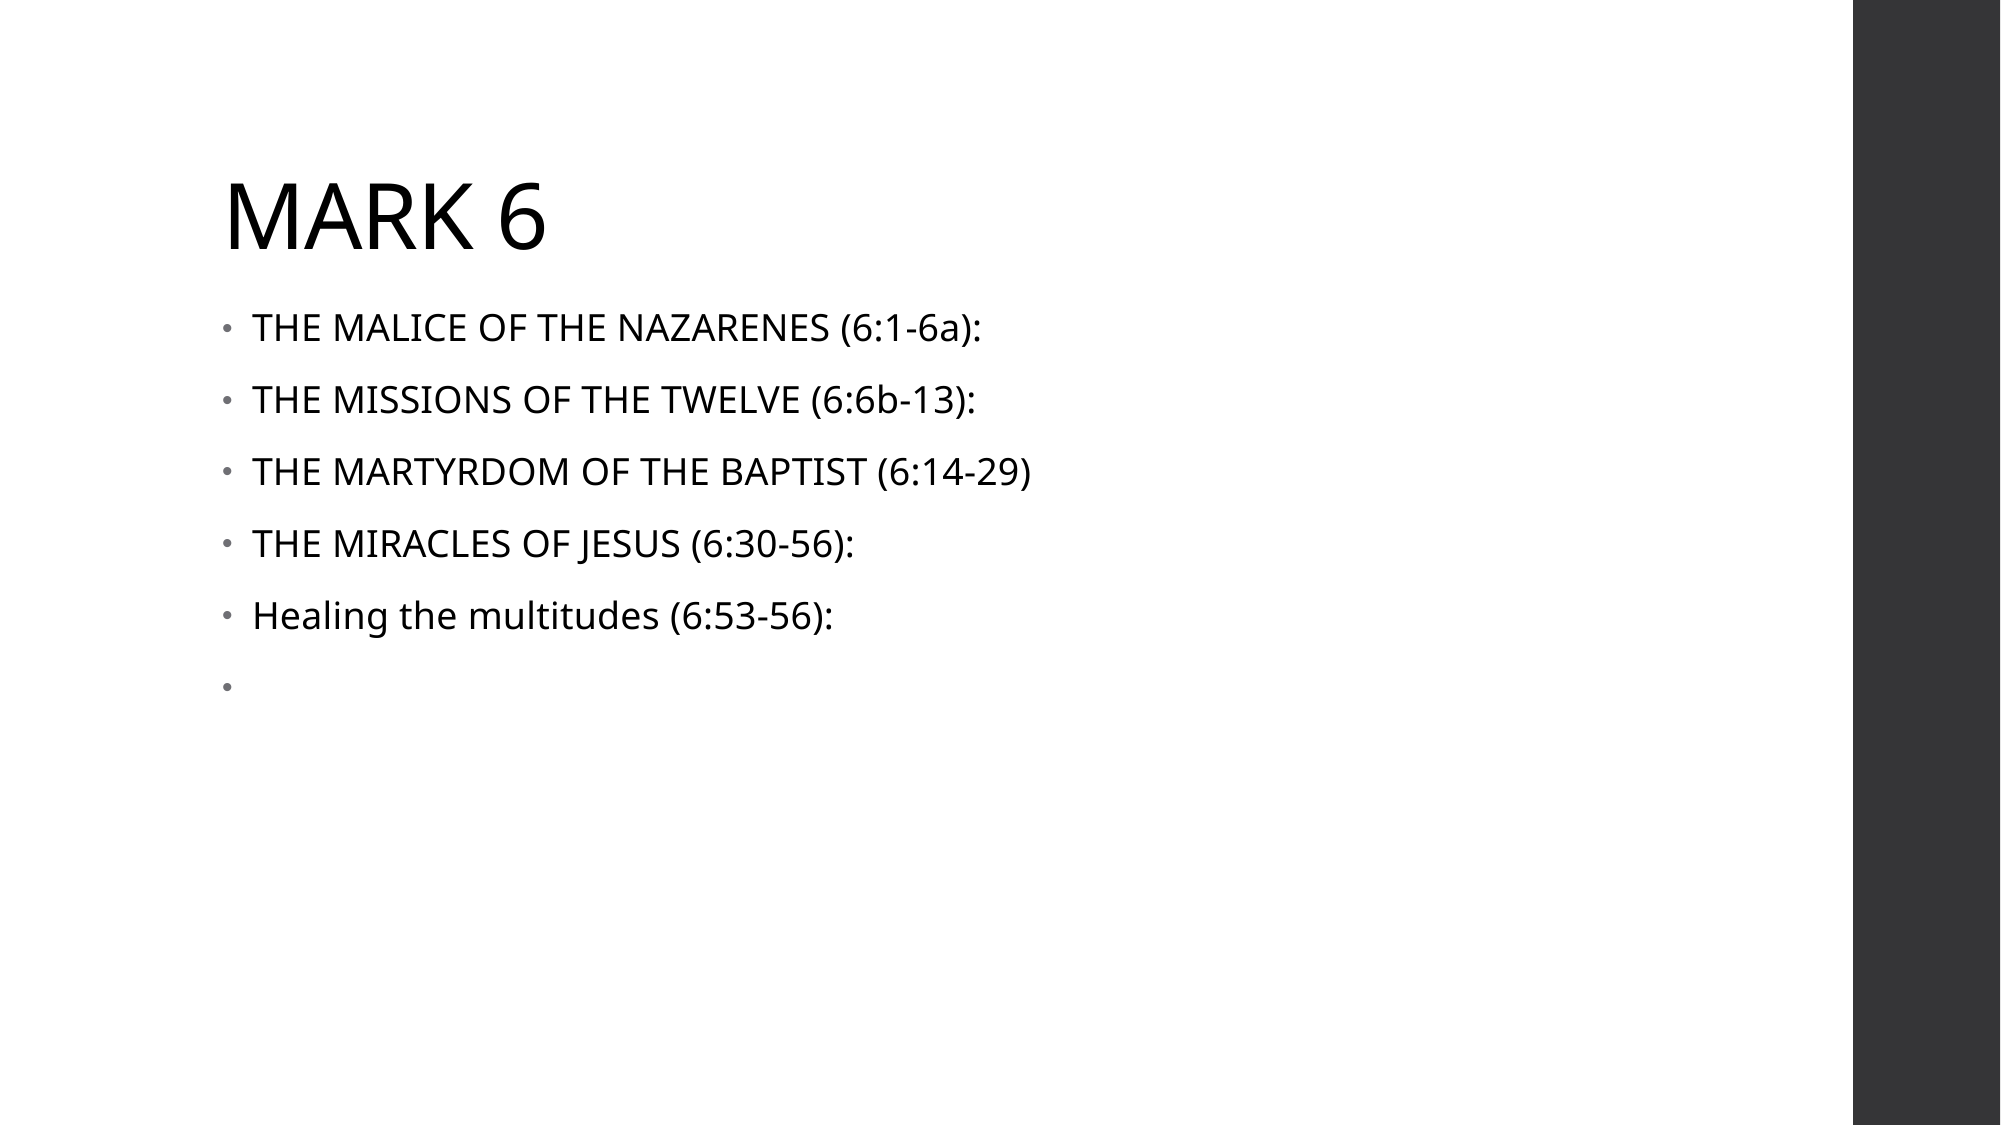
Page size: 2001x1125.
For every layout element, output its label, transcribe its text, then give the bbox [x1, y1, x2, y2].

title MARK 6 [206, 60, 1797, 278]
list THE MALICE OF THE NAZARENES (6:1-6a): THE MISSIONS OF THE TWELVE (6:6b-13): THE MARTYRDOM OF THE BAPTIST (6:14-29) THE MIRACLES OF JESUS (6:30-56): Healing the multitudes (6:53-56): [206, 299, 1617, 1014]
